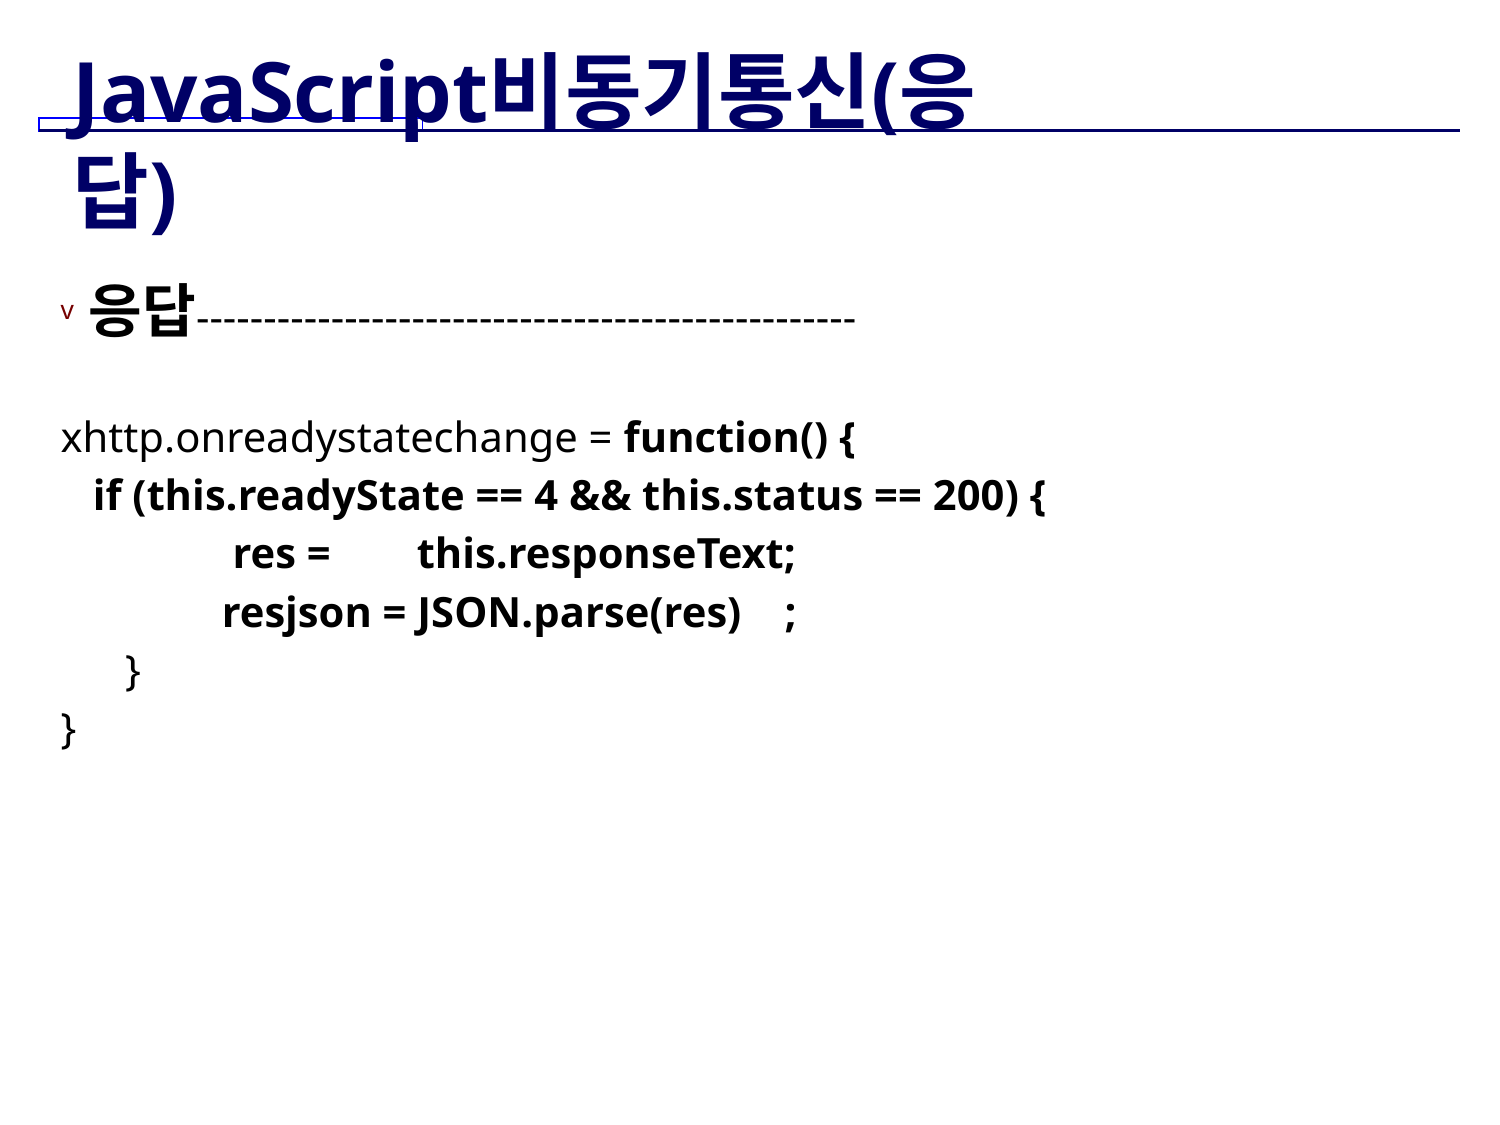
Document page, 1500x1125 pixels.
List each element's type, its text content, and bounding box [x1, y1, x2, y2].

title JavaScript비동기통신(응답) [58, 31, 1077, 110]
list 응답------------------------------------------------- xhttp.onreadystatechange = function() { if (this.readyState == 4 && this.status == 200) { res = this.responseText; resjson = JSON.parse(res) ; } } [45, 208, 1460, 1027]
